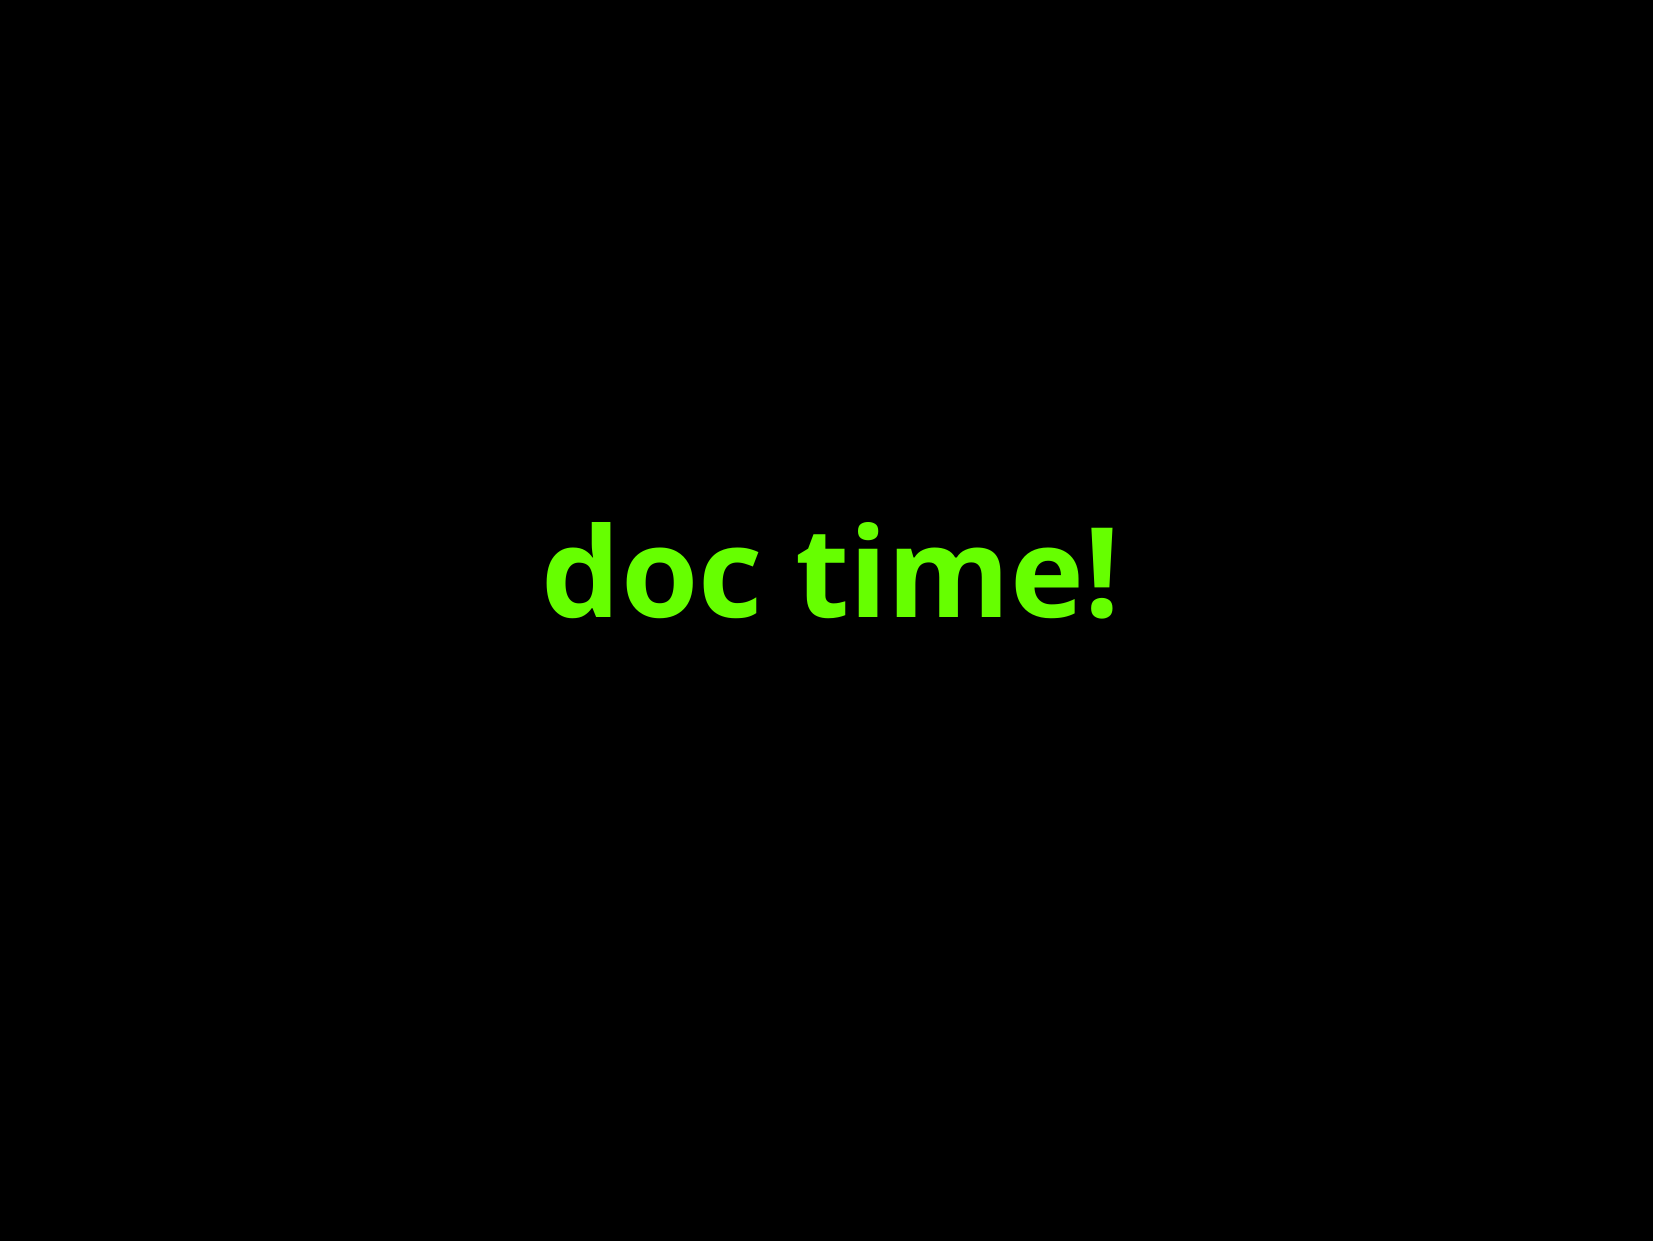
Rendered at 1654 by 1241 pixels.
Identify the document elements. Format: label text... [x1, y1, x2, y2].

title doc time! [87, 465, 1576, 673]
